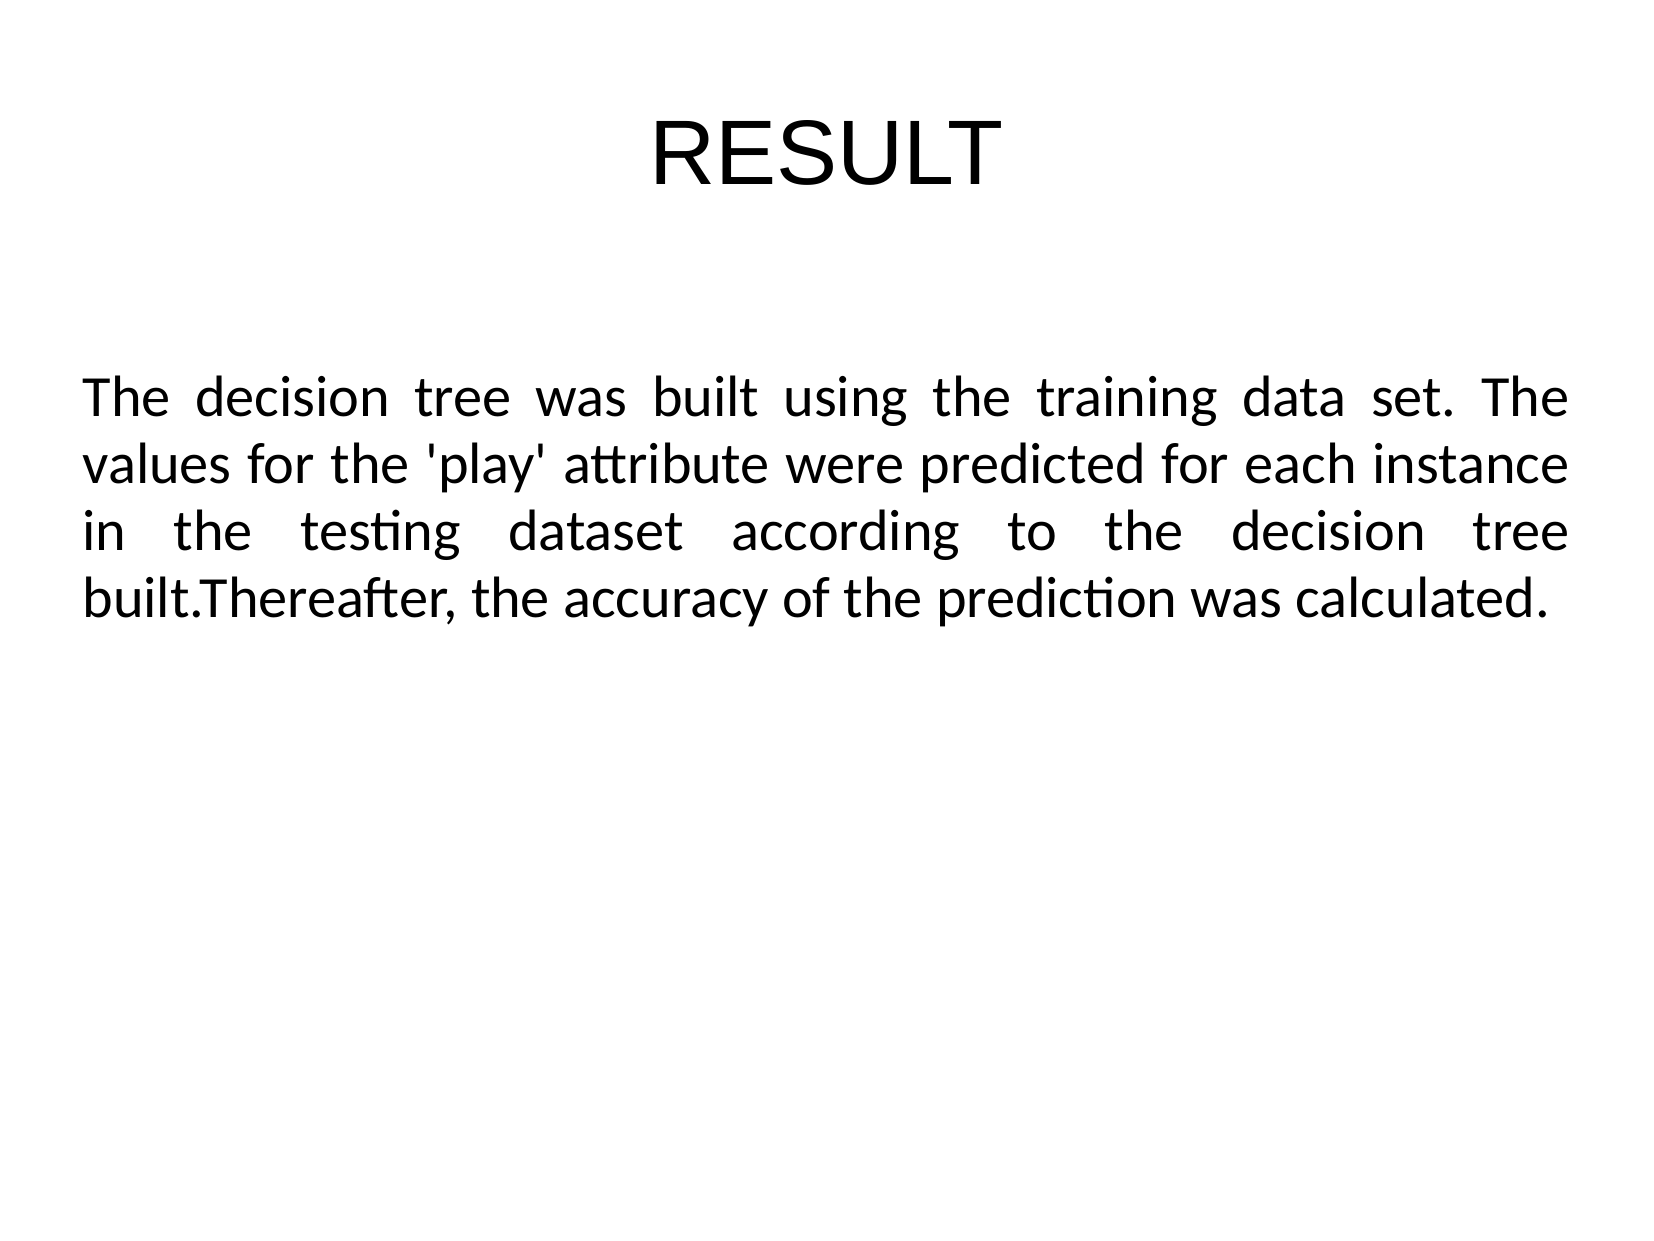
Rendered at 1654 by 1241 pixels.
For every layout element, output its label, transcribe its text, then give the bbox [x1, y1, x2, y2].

list The decision tree was built using the training data set. The values for the 'play' attribute were predicted for each instance in the testing dataset according to the decision tree built.Thereafter, the accuracy of the prediction was calculated. [82, 290, 1571, 1010]
title RESULT [82, 49, 1571, 257]
